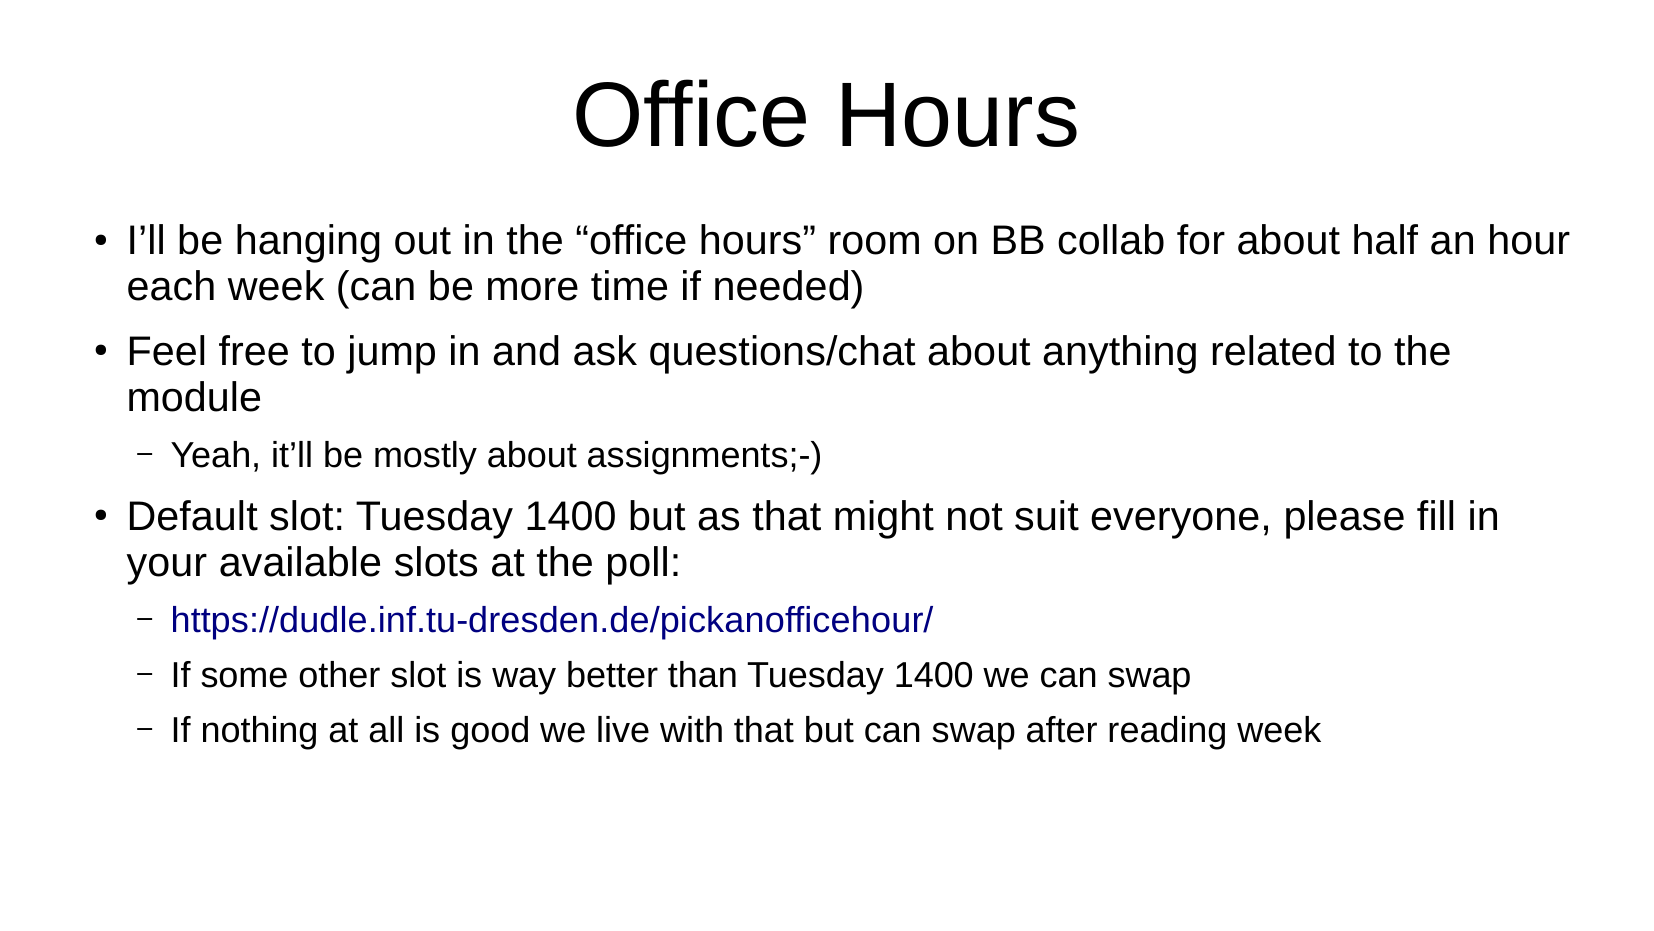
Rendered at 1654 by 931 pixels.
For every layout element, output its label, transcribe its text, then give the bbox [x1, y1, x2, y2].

list I’ll be hanging out in the “office hours” room on BB collab for about half an hour each week (can be more time if needed) Feel free to jump in and ask questions/chat about anything related to the module Yeah, it’ll be mostly about assignments;-) Default slot: Tuesday 1400 but as that might not suit everyone, please fill in your available slots at the poll: https://dudle.inf.tu-dresden.de/pickanofficehour/ If some other slot is way better than Tuesday 1400 we can swap If nothing at all is good we live with that but can swap after reading week [82, 217, 1571, 758]
title Office Hours [82, 37, 1571, 193]
